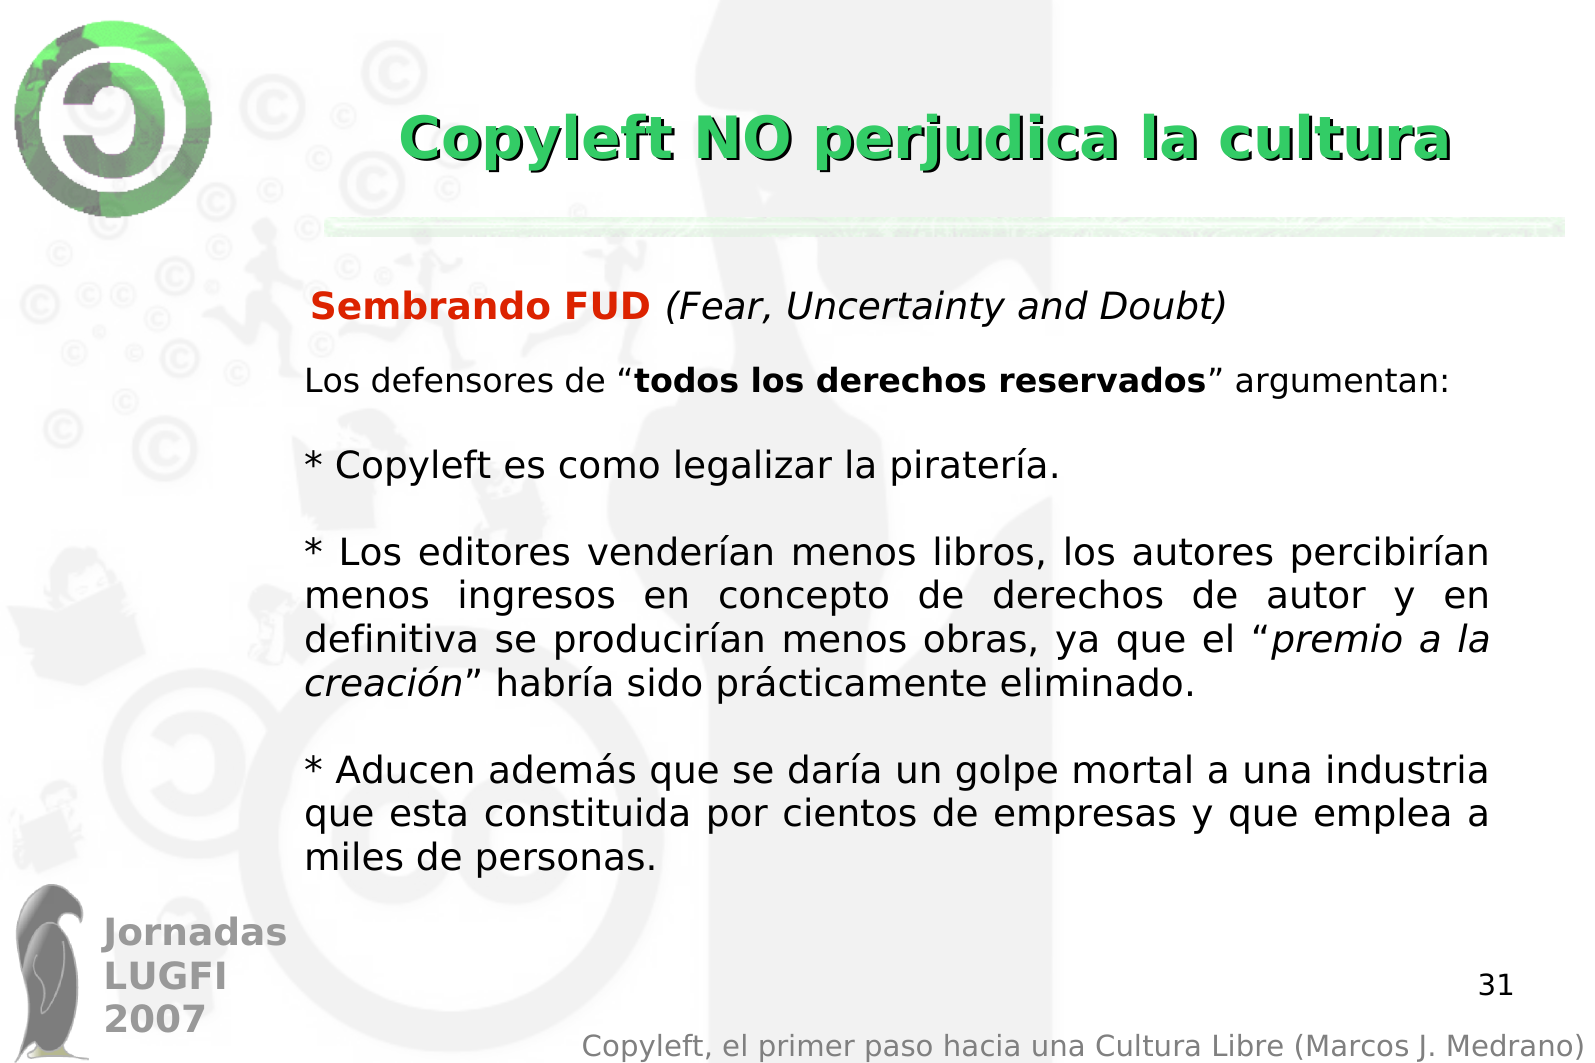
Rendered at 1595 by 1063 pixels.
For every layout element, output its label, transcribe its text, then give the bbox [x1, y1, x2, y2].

text_box Los defensores de “todos los derechos reservados” argumentan: * Copyleft es como legalizar la piratería. * Los editores venderían menos libros, los autores percibirían menos ingresos en concepto de derechos de autor y en definitiva se producirían menos obras, ya que el “premio a la creación” habría sido prácticamente eliminado. * Aducen además que se daría un golpe mortal a una industria que esta constituida por cientos de empresas y que emplea a miles de personas. [289, 354, 1506, 974]
text_box Copyleft NO perjudica la cultura [383, 96, 1536, 207]
text_box Sembrando FUD (Fear, Uncertainty and Doubt) [295, 277, 1270, 336]
